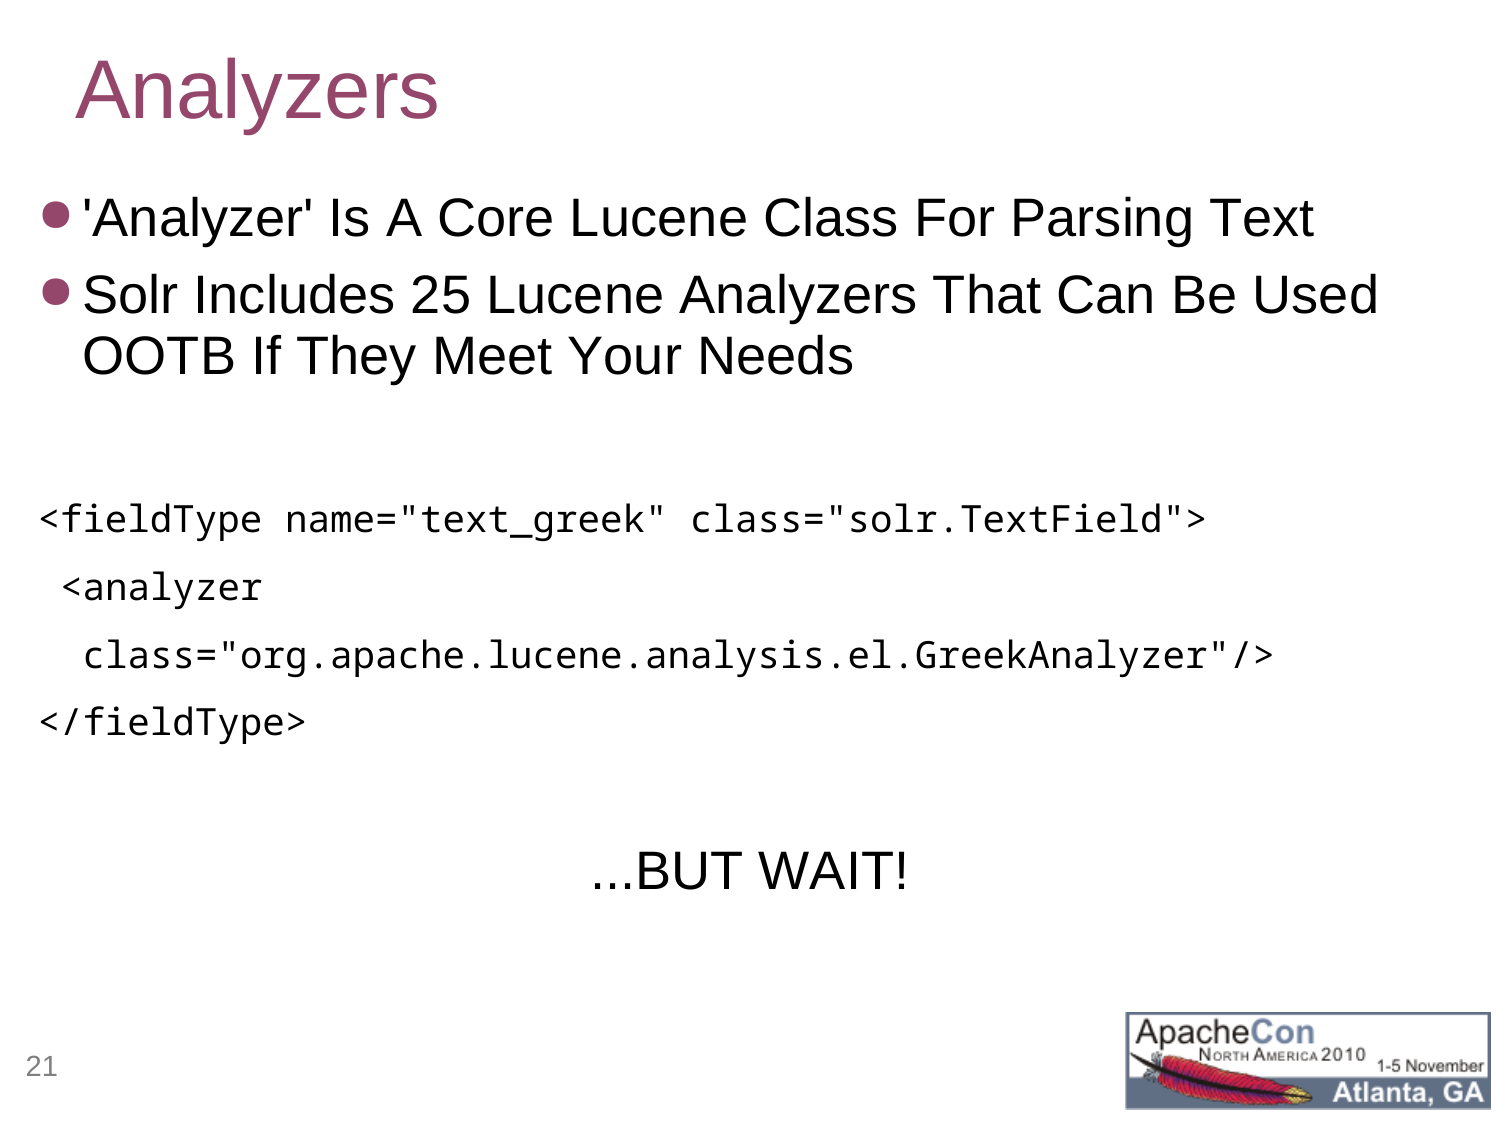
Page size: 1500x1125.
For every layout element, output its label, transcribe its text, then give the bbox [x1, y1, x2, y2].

picture [1125, 1012, 1491, 1110]
list 'Analyzer' Is A Core Lucene Class For Parsing Text Solr Includes 25 Lucene Analyzers That Can Be Used OOTB If They Meet Your Needs <fieldType name="text_greek" class="solr.TextField"> <analyzer class="org.apache.lucene.analysis.el.GreekAnalyzer"/> </fieldType> ...BUT WAIT! [37, 187, 1463, 1006]
title Analyzers [75, 0, 1425, 181]
